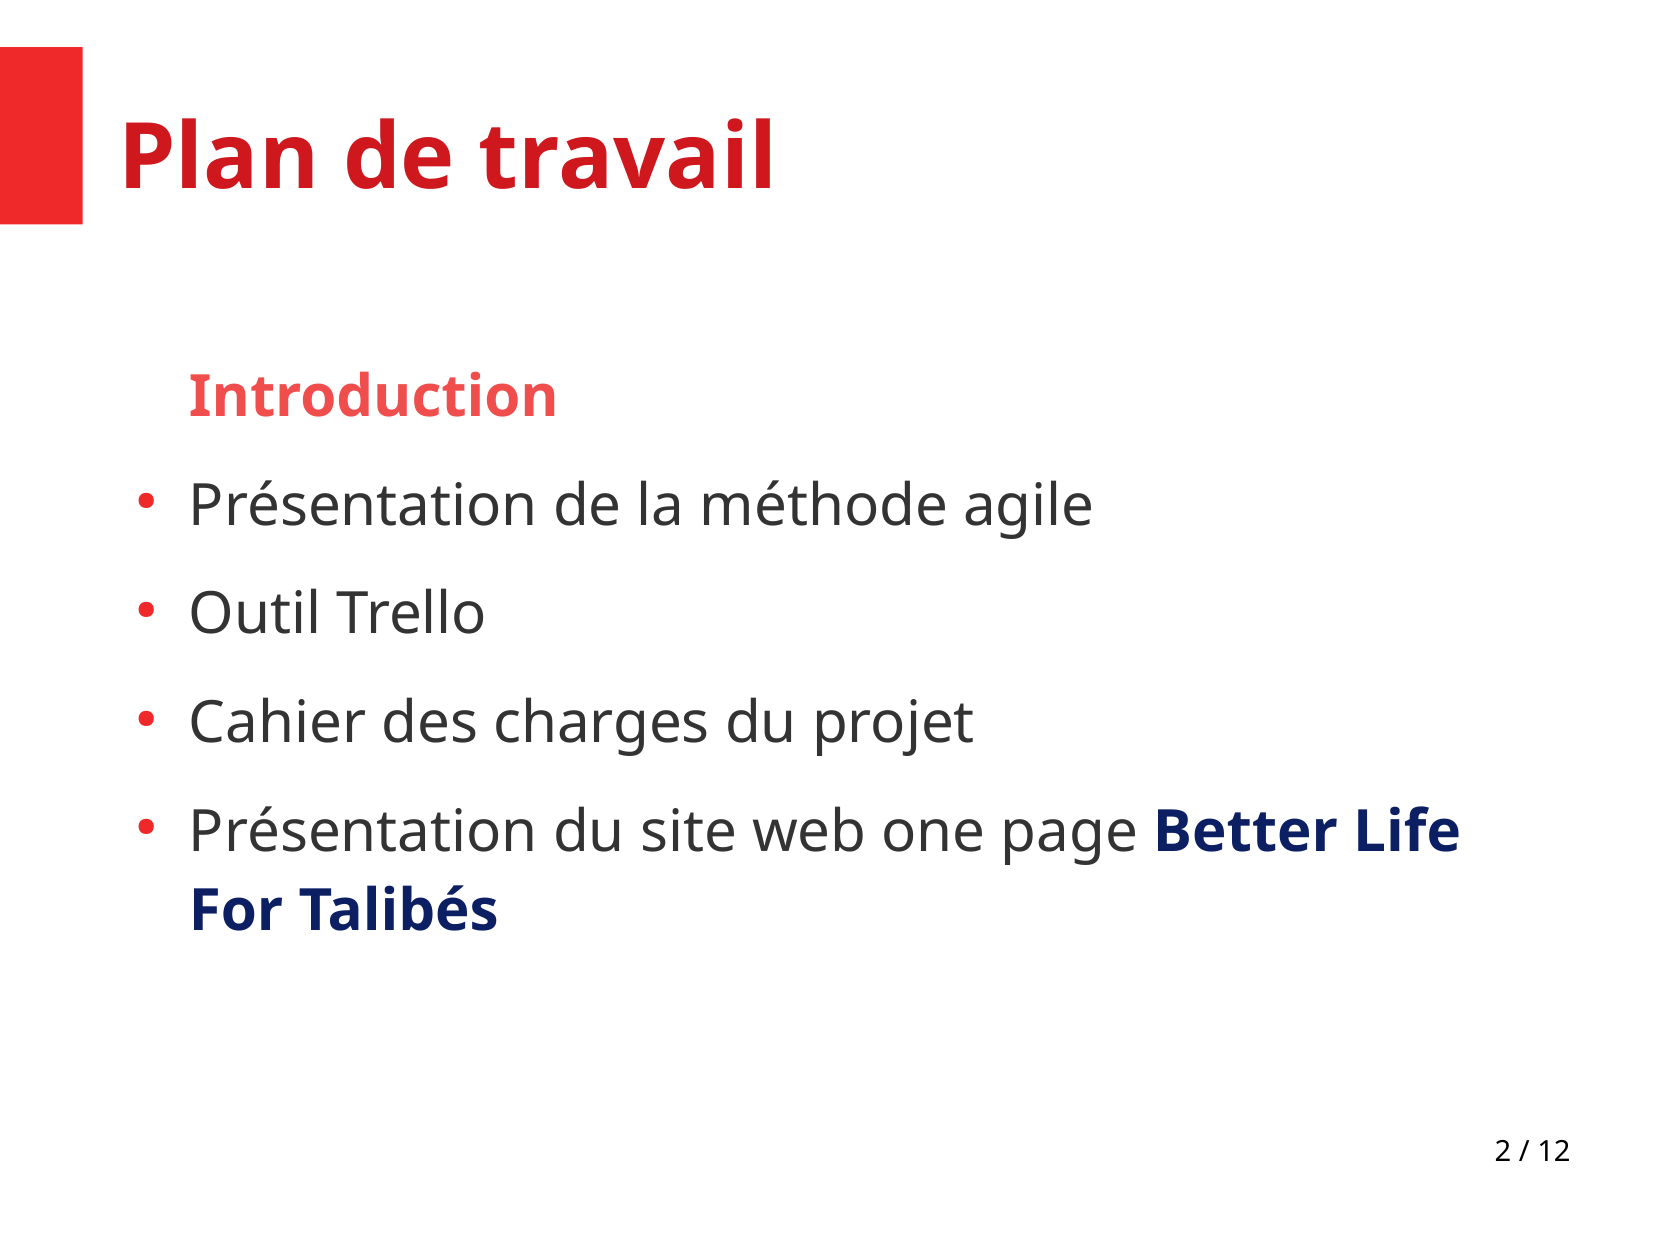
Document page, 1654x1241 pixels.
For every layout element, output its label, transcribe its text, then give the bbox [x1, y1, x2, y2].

list Introduction Présentation de la méthode agile Outil Trello Cahier des charges du projet Présentation du site web one page Better Life For Talibés [118, 354, 1536, 1074]
title Plan de travail [118, 49, 1571, 257]
